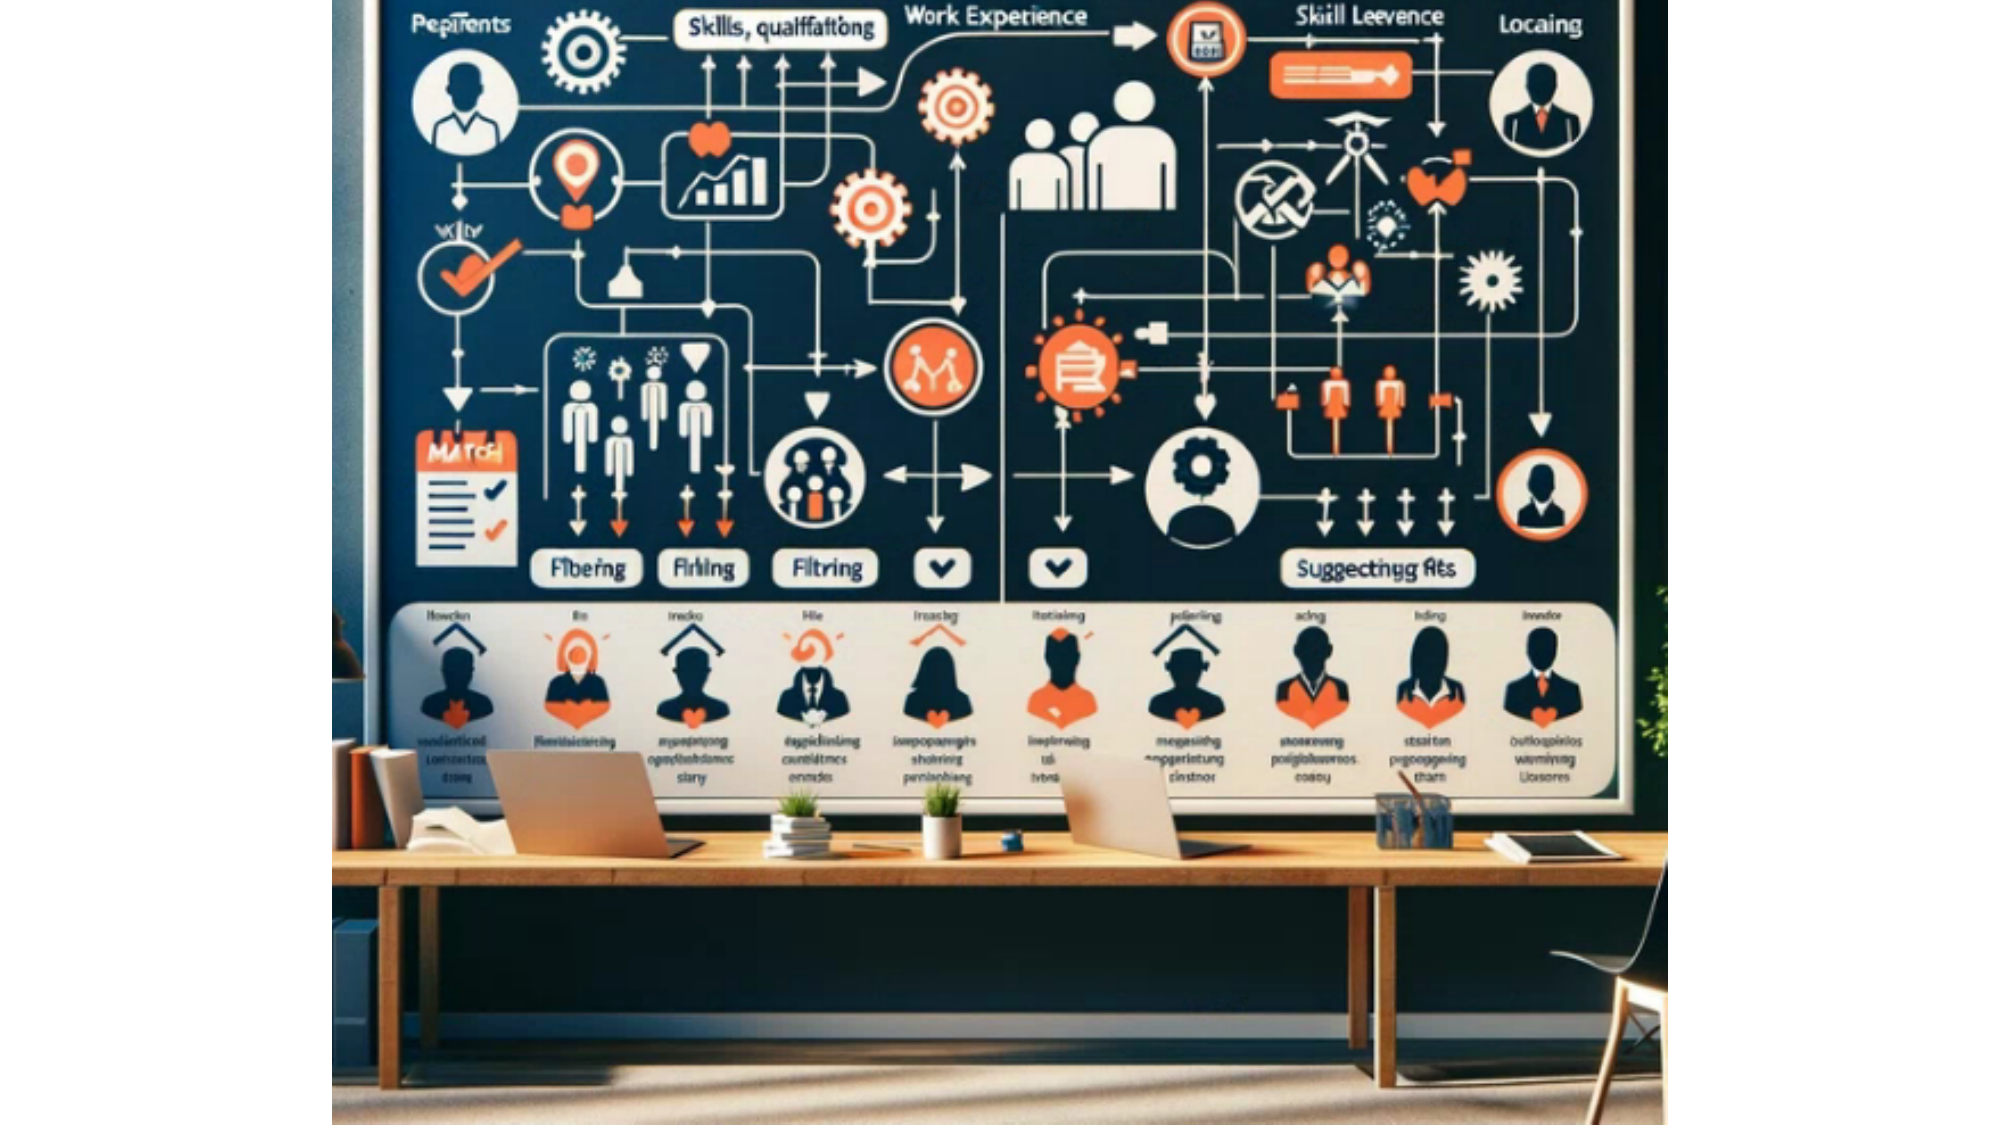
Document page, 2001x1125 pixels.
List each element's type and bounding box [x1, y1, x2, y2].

picture [332, 0, 1668, 1125]
